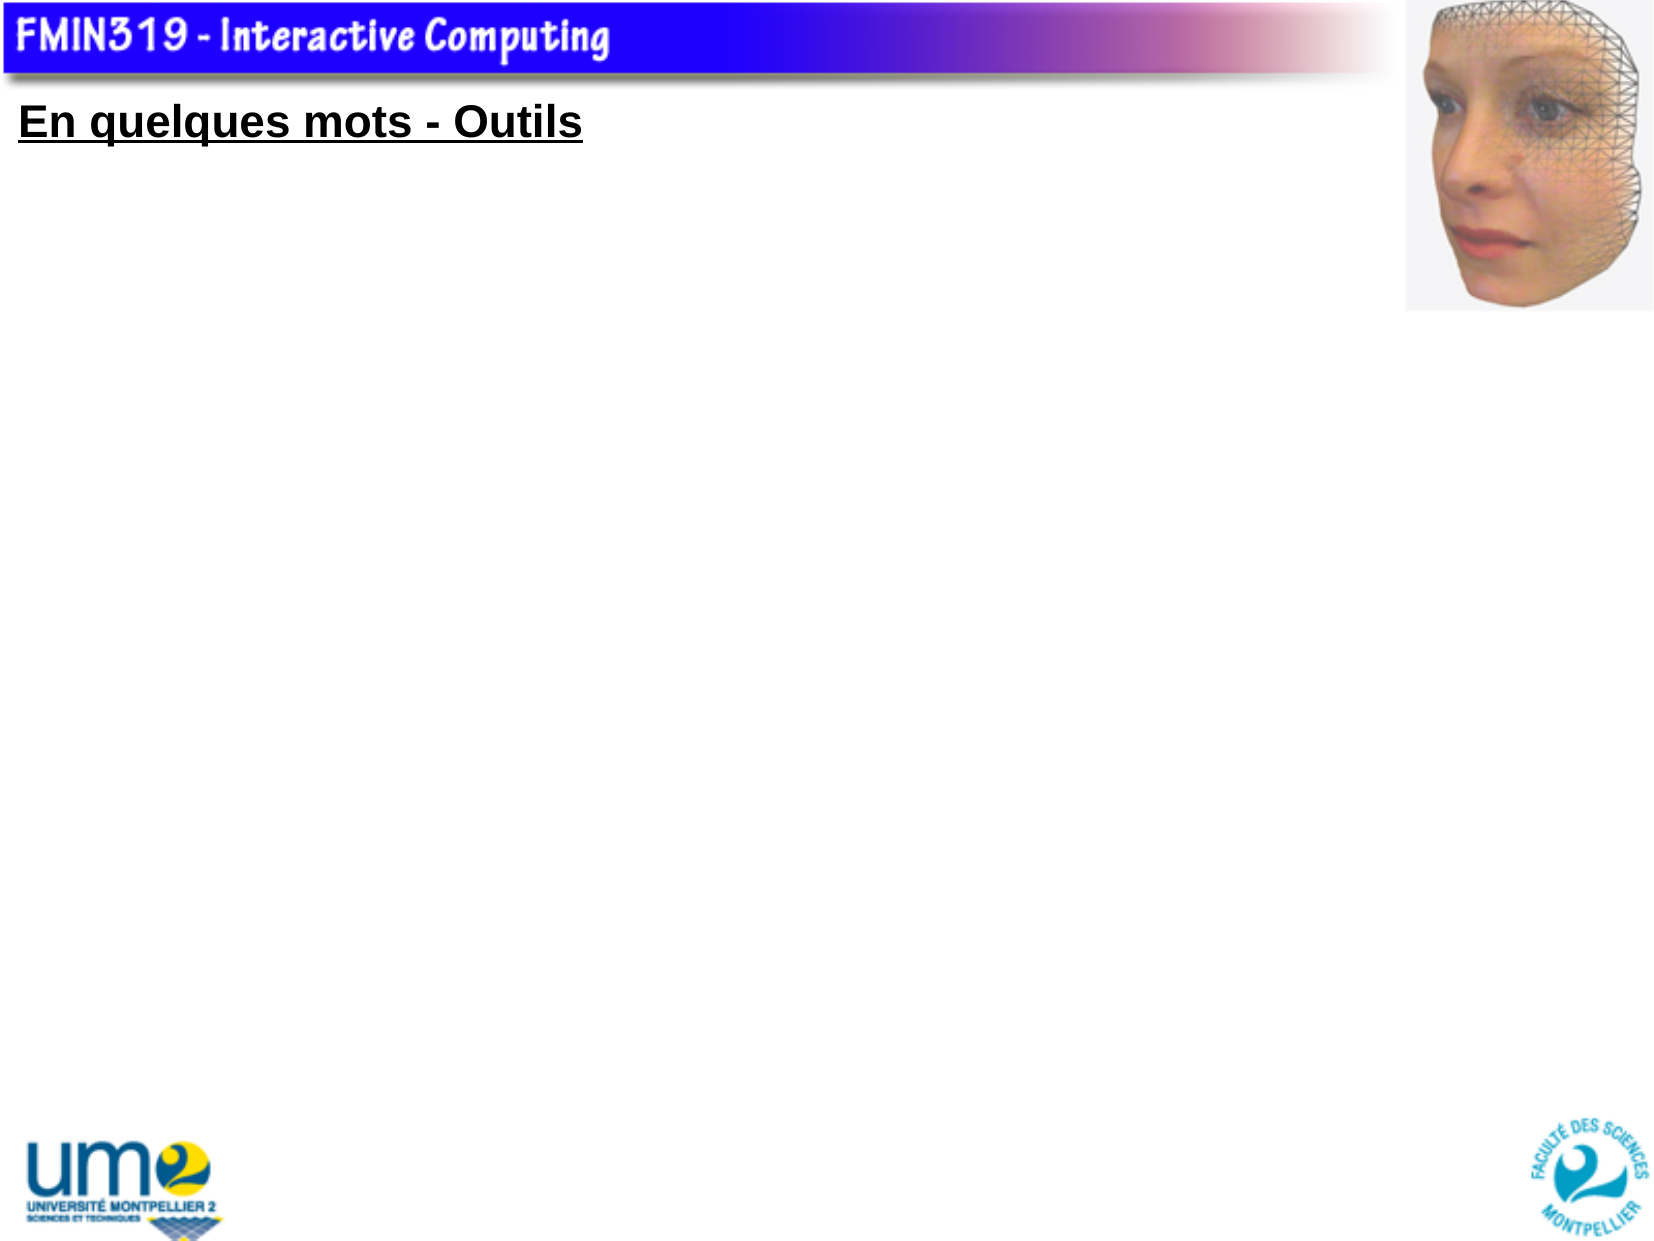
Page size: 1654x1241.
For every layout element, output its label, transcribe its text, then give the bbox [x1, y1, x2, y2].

picture [0, 0, 1654, 1241]
text_box En quelques mots - Outils [3, 88, 1654, 324]
